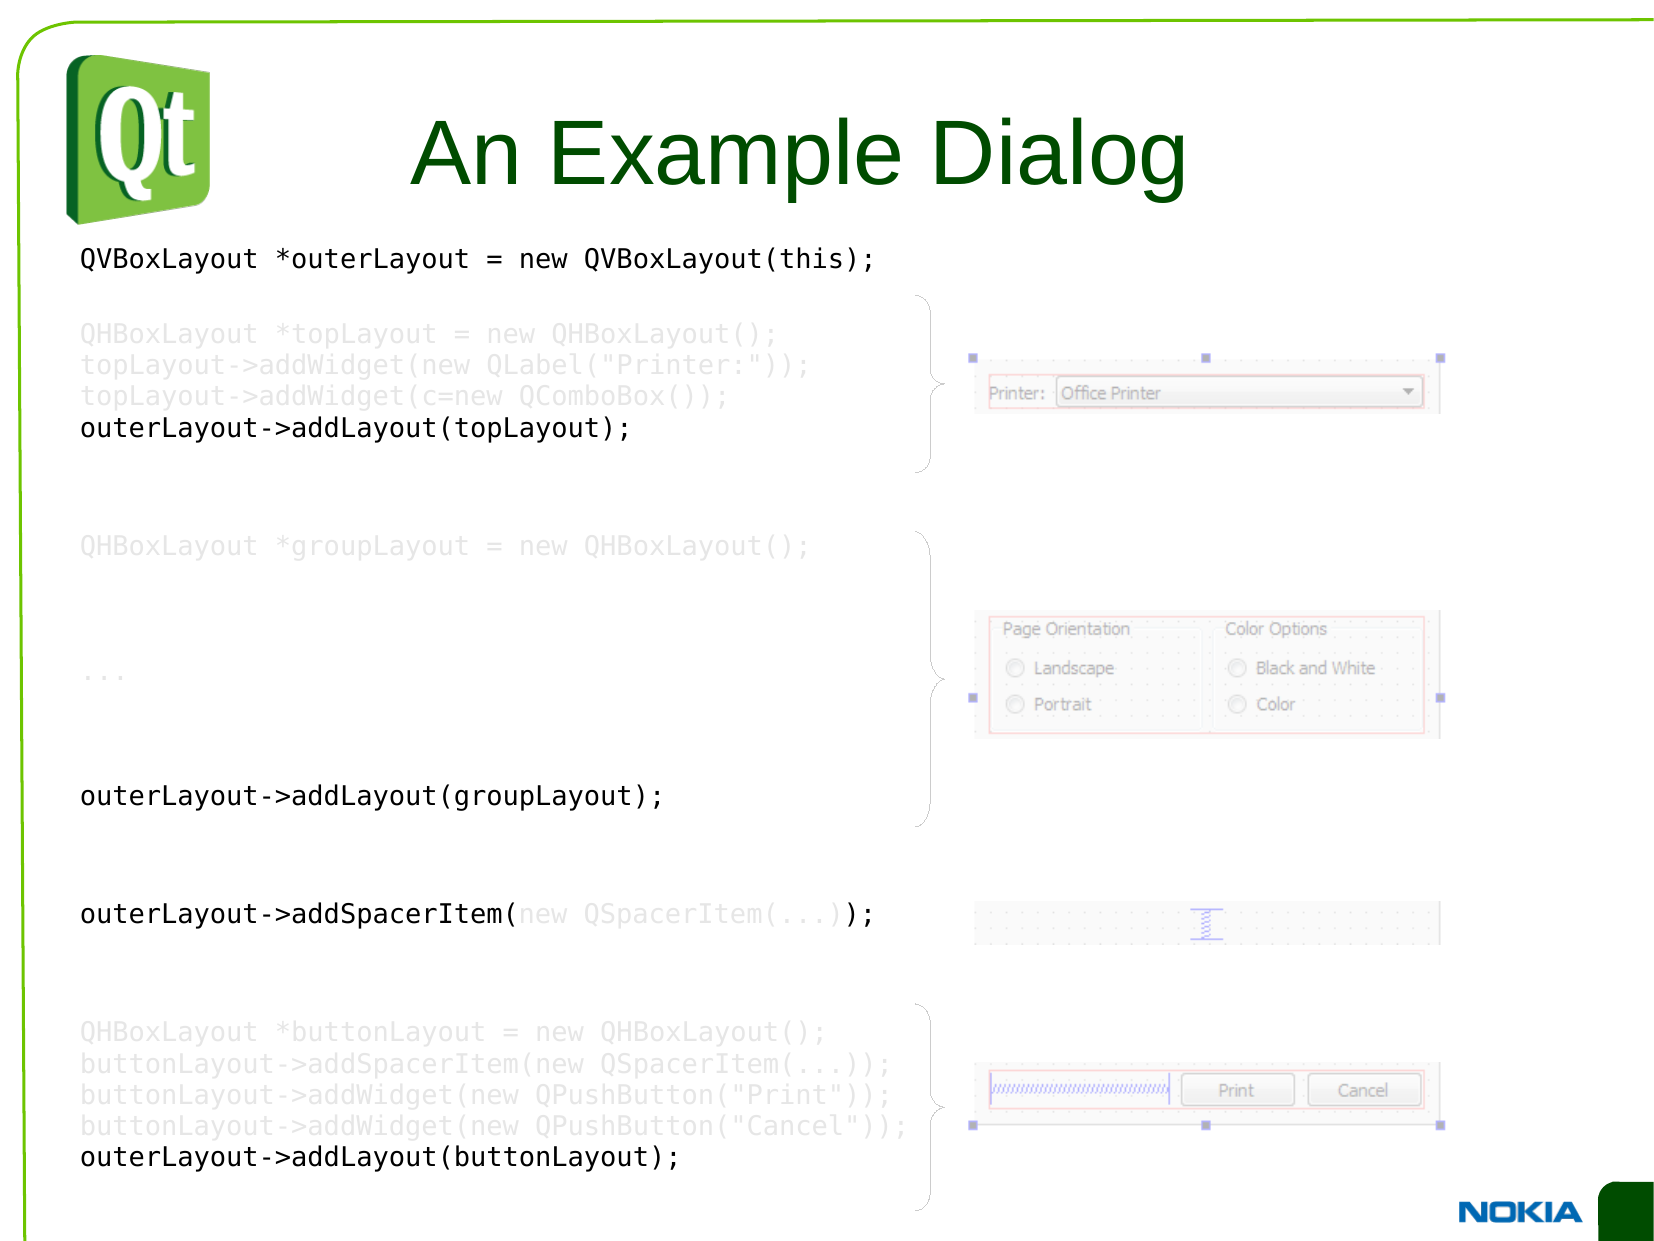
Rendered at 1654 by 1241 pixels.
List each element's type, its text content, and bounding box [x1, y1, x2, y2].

picture [967, 901, 1447, 945]
picture [1459, 1201, 1583, 1223]
picture [967, 1062, 1447, 1132]
title An Example Dialog [263, 49, 1339, 257]
picture [66, 55, 210, 225]
text_box QVBoxLayout *outerLayout = new QVBoxLayout(this); QHBoxLayout *topLayout = new QHBoxLayout(); topLayout->addWidget(new QLabel("Printer:")); topLayout->addWidget(c=new QComboBox()); outerLayout->addLayout(topLayout); QHBoxLayout *groupLayout = new QHBoxLayout(); ... outerLayout->addLayout(groupLayout); outerLayout->addSpacerItem(new QSpacerItem(...)); QHBoxLayout *buttonLayout = new QHBoxLayout(); buttonLayout->addSpacerItem(new QSpacerItem(...)); buttonLayout->addWidget(new QPushButton("Print")); buttonLayout->addWidget(new QPushButton("Cancel")); outerLayout->addLayout(buttonLayout); [0, 236, 924, 1181]
picture [967, 352, 1447, 414]
picture [967, 610, 1447, 739]
